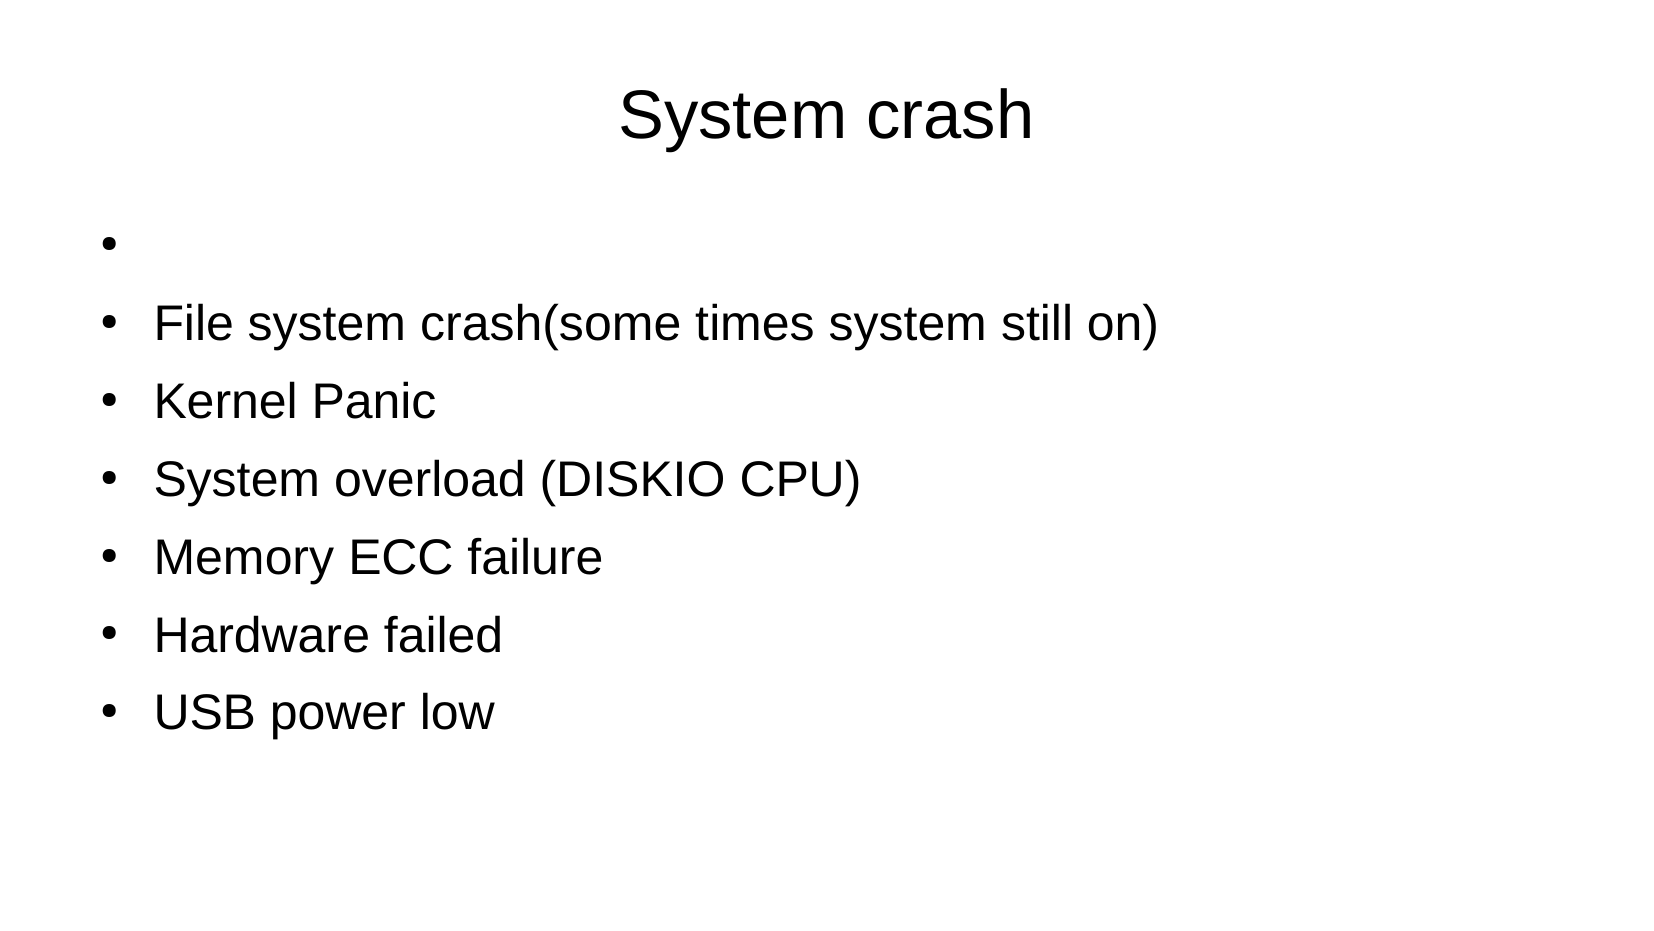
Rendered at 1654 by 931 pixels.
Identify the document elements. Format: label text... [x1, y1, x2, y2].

title System crash [82, 37, 1571, 193]
list File system crash(some times system still on) Kernel Panic System overload (DISKIO CPU) Memory ECC failure Hardware failed USB power low [82, 217, 1571, 758]
